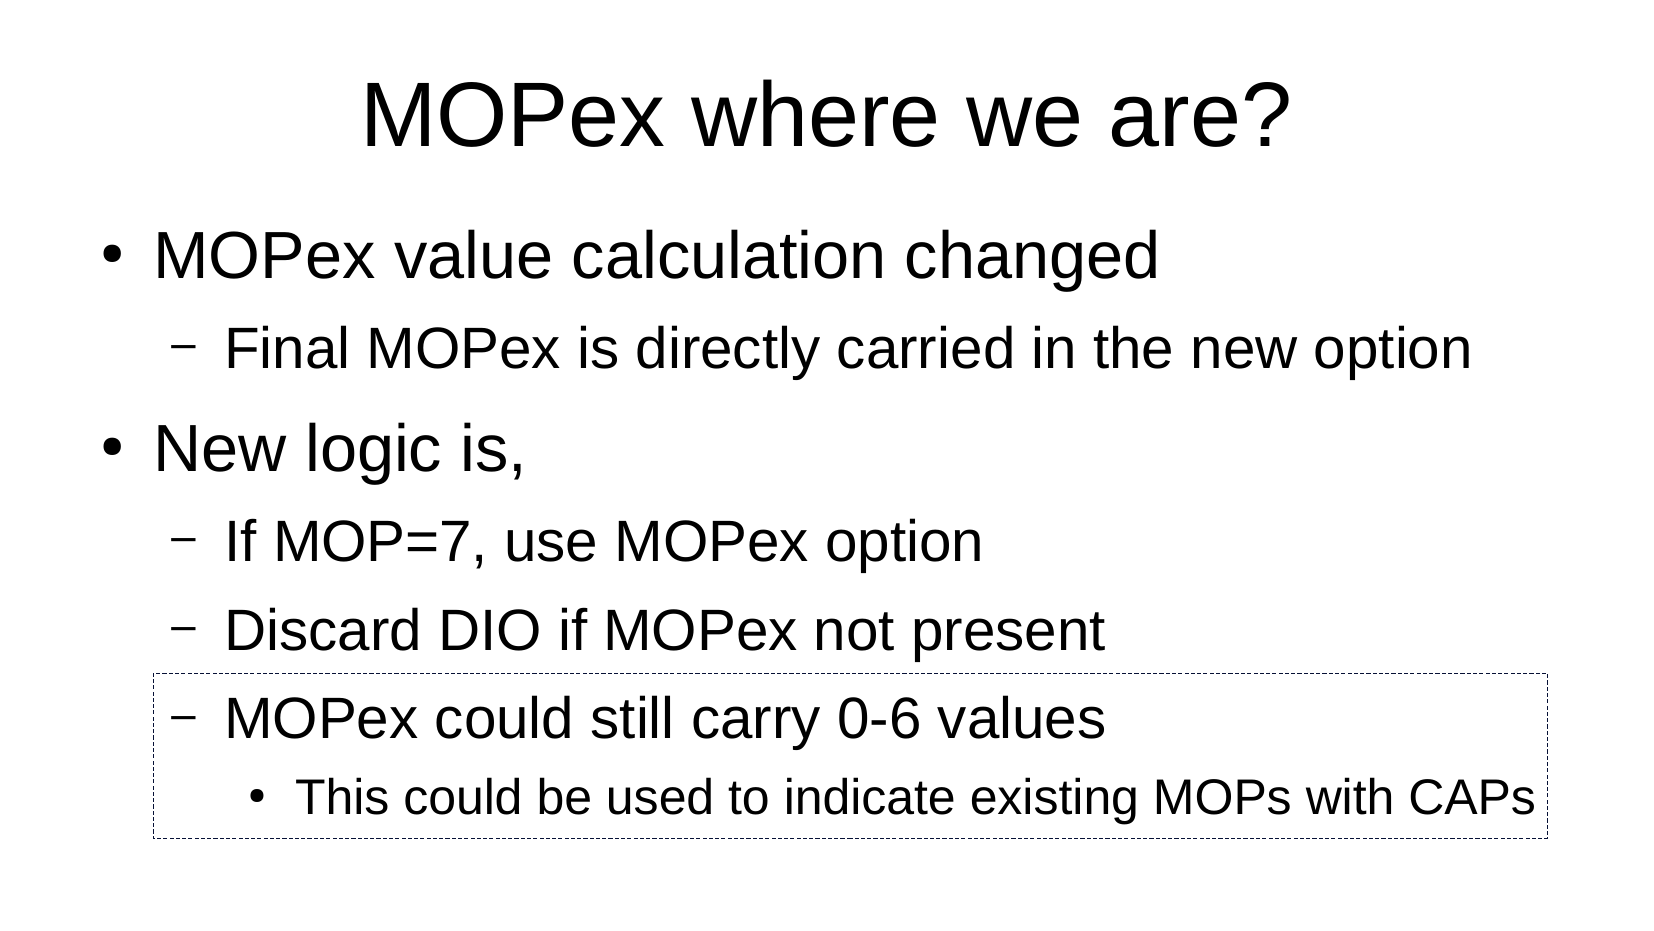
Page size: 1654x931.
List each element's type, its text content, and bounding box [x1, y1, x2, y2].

title MOPex where we are? [82, 37, 1571, 193]
list MOPex value calculation changed Final MOPex is directly carried in the new option New logic is, If MOP=7, use MOPex option Discard DIO if MOPex not present MOPex could still carry 0-6 values This could be used to indicate existing MOPs with CAPs [82, 217, 1571, 863]
